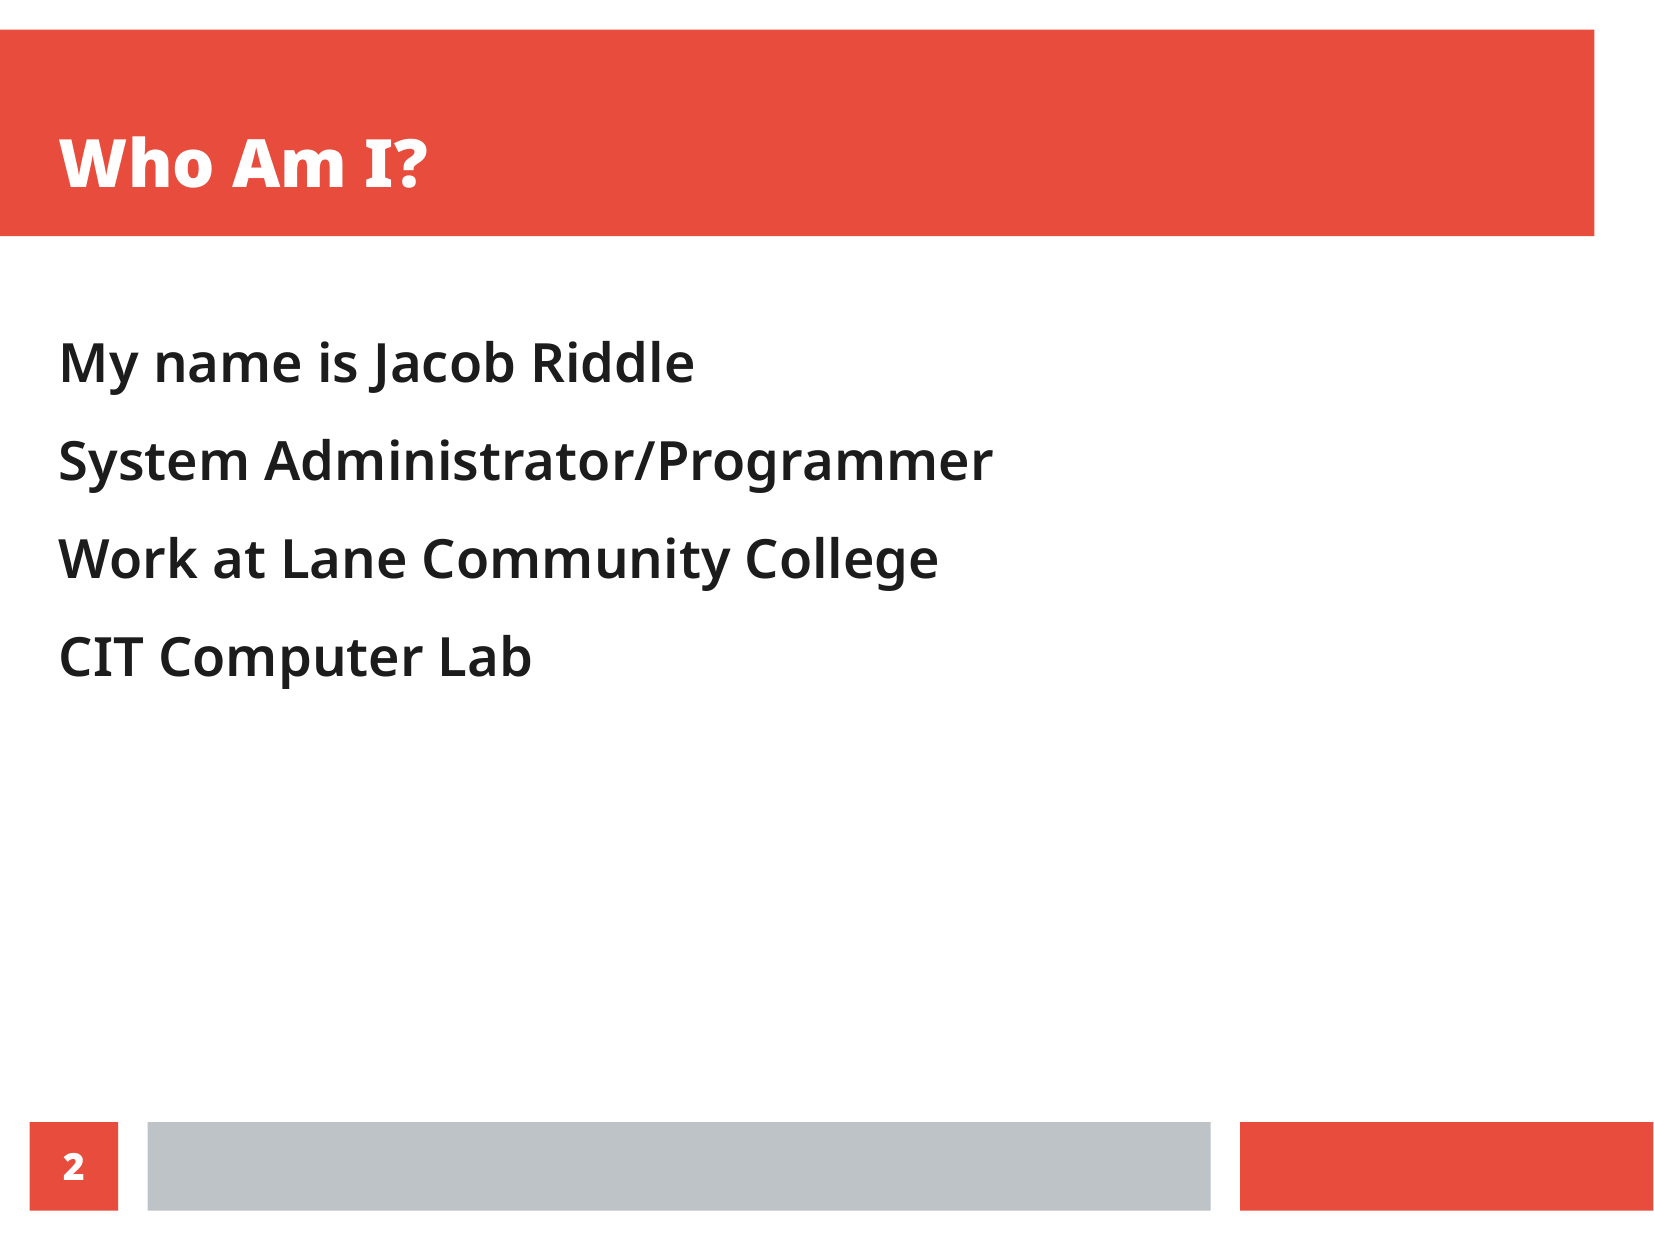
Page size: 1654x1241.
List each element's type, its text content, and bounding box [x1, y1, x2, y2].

list My name is Jacob Riddle System Administrator/Programmer Work at Lane Community College CIT Computer Lab [59, 324, 1565, 1093]
title Who Am I? [59, 59, 1595, 207]
